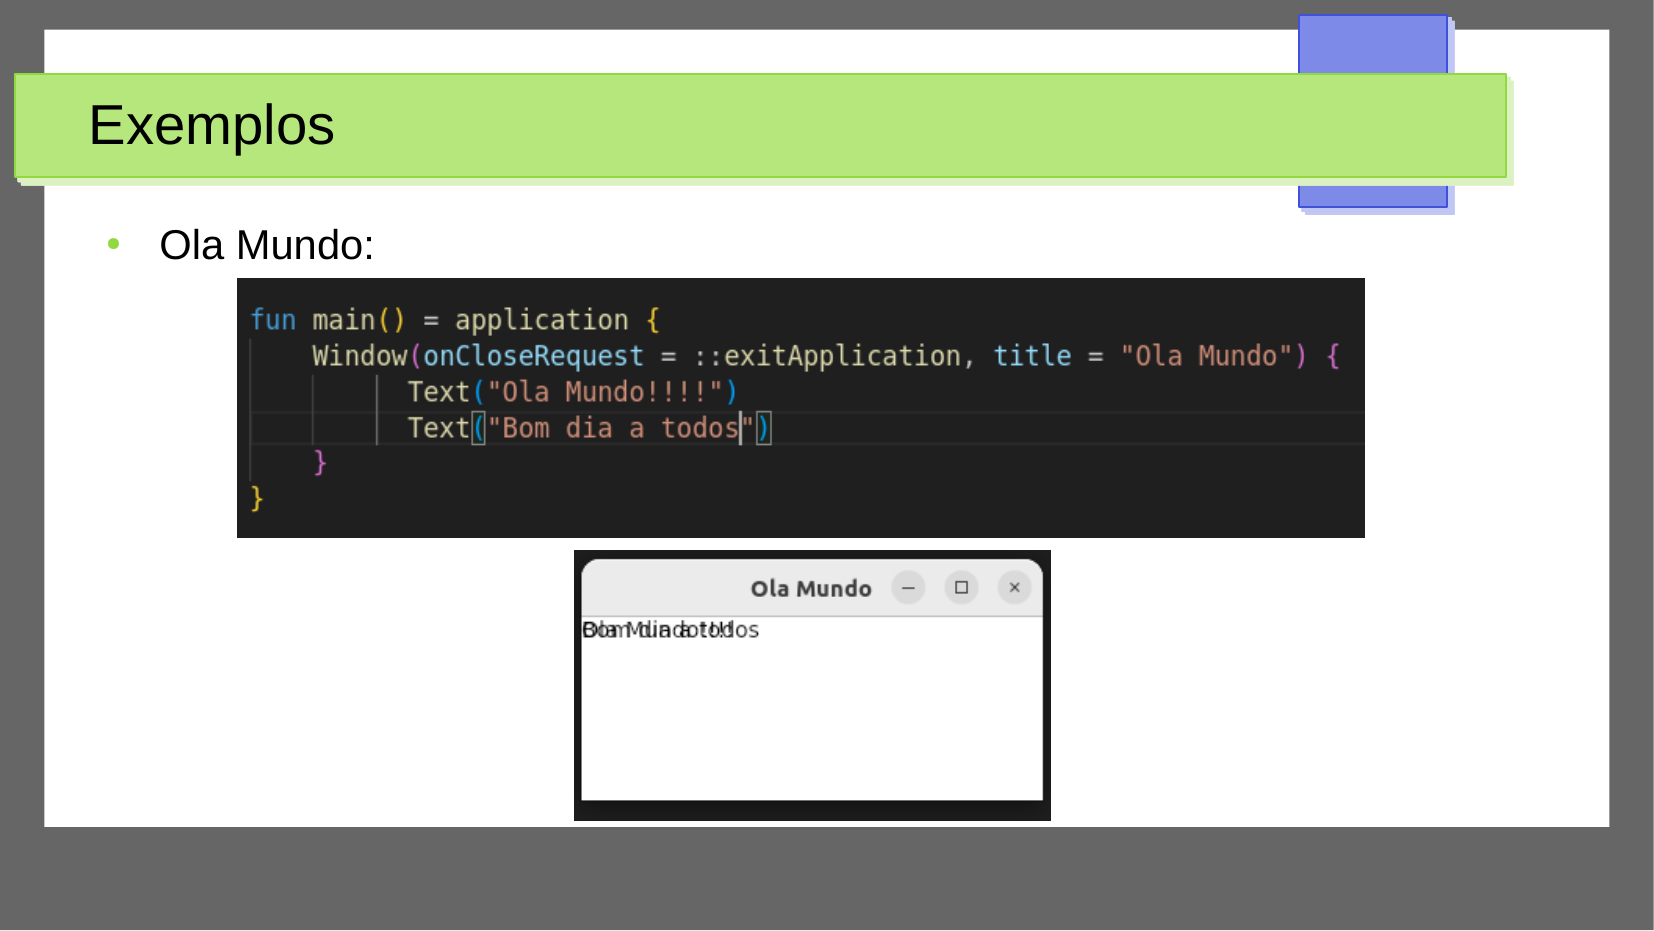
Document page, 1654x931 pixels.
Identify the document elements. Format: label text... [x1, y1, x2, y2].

picture [574, 550, 1051, 821]
list Ola Mundo: [88, 221, 1565, 813]
title Exemplos [88, 73, 1506, 178]
picture [237, 278, 1365, 538]
